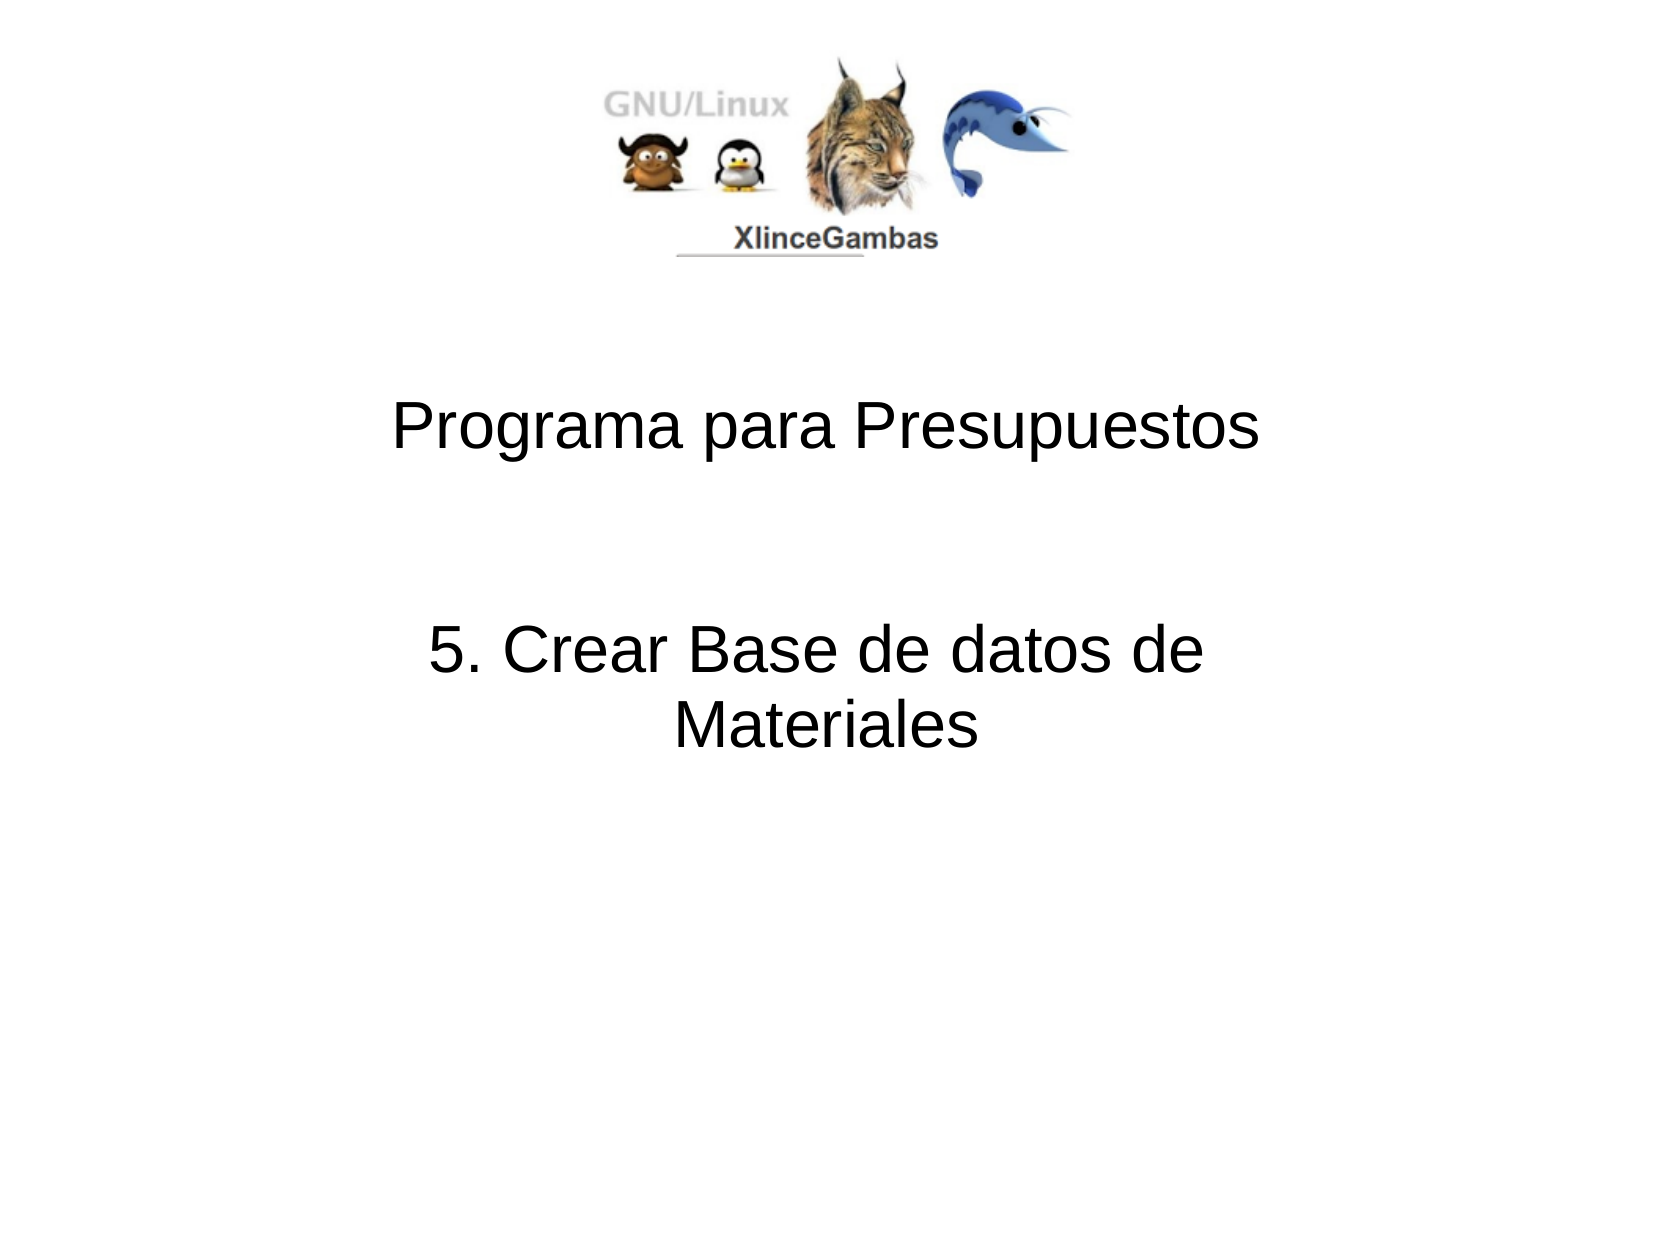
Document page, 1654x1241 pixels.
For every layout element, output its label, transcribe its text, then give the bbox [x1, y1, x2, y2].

subtitle Programa para Presupuestos 5. Crear Base de datos de Materiales [82, 290, 1571, 1010]
picture [575, 49, 1078, 257]
